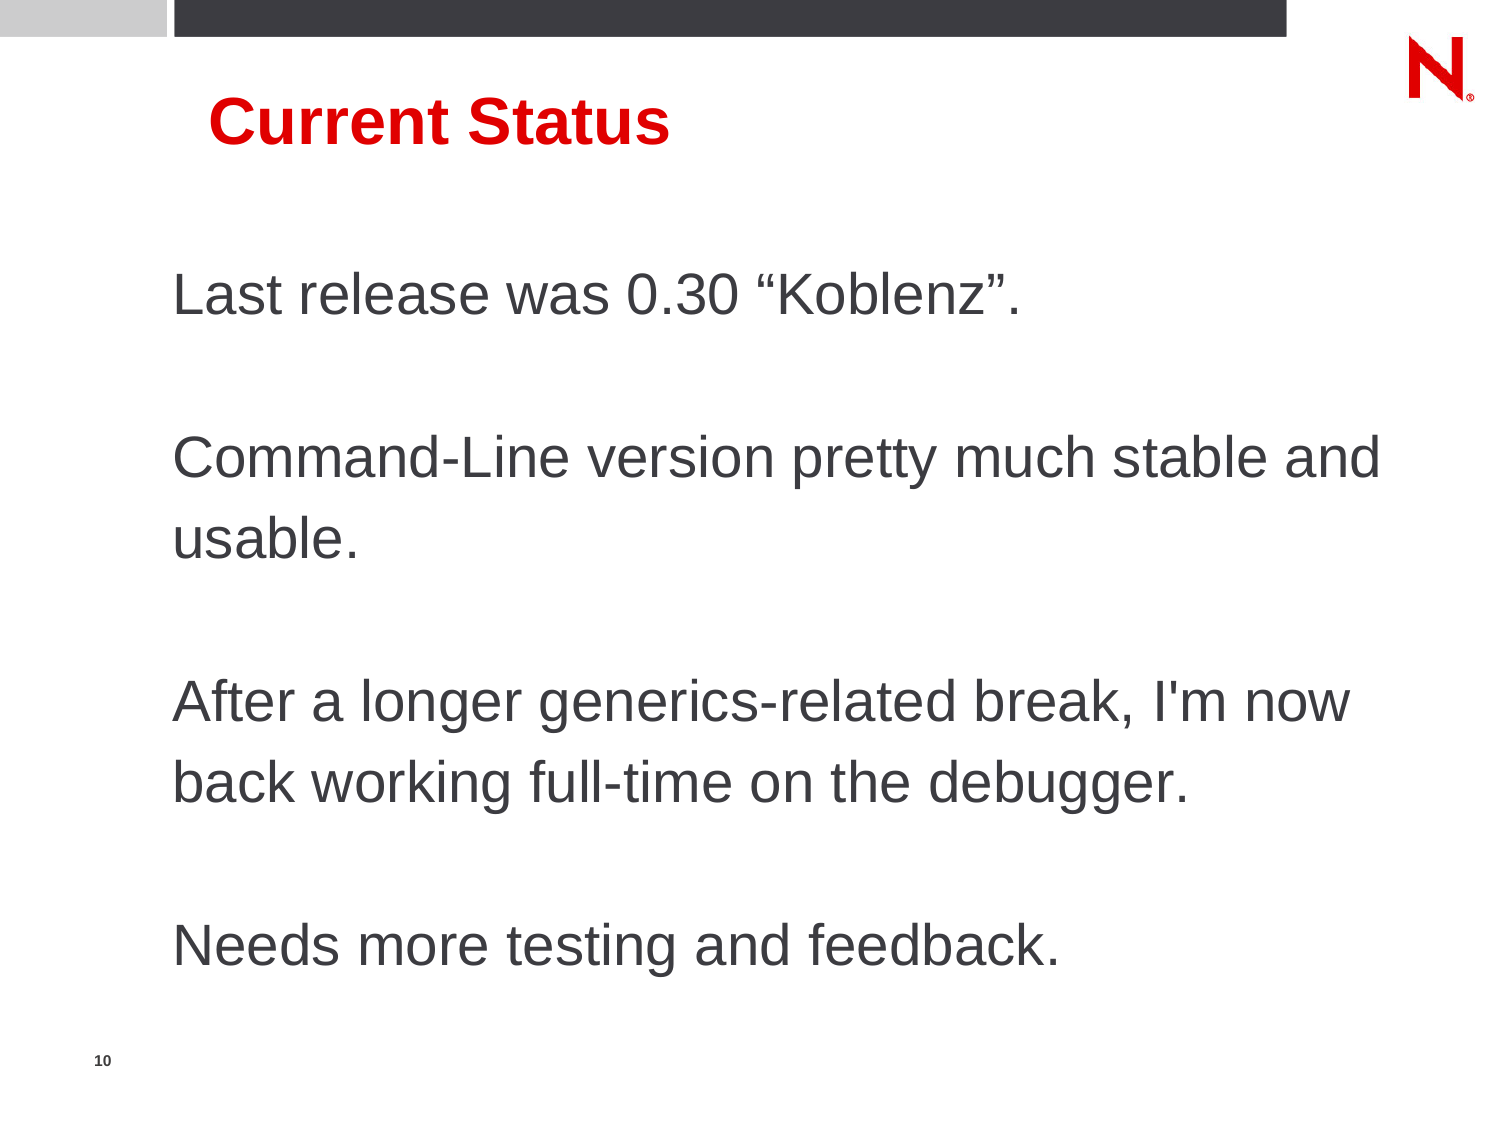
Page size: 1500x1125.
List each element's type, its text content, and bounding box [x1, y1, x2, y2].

picture [1404, 32, 1477, 105]
title Current Status [173, 41, 1395, 205]
list Last release was 0.30 “Koblenz”. Command-Line version pretty much stable and usable. After a longer generics-related break, I'm now back working full-time on the debugger. Needs more testing and feedback. [172, 246, 1413, 977]
